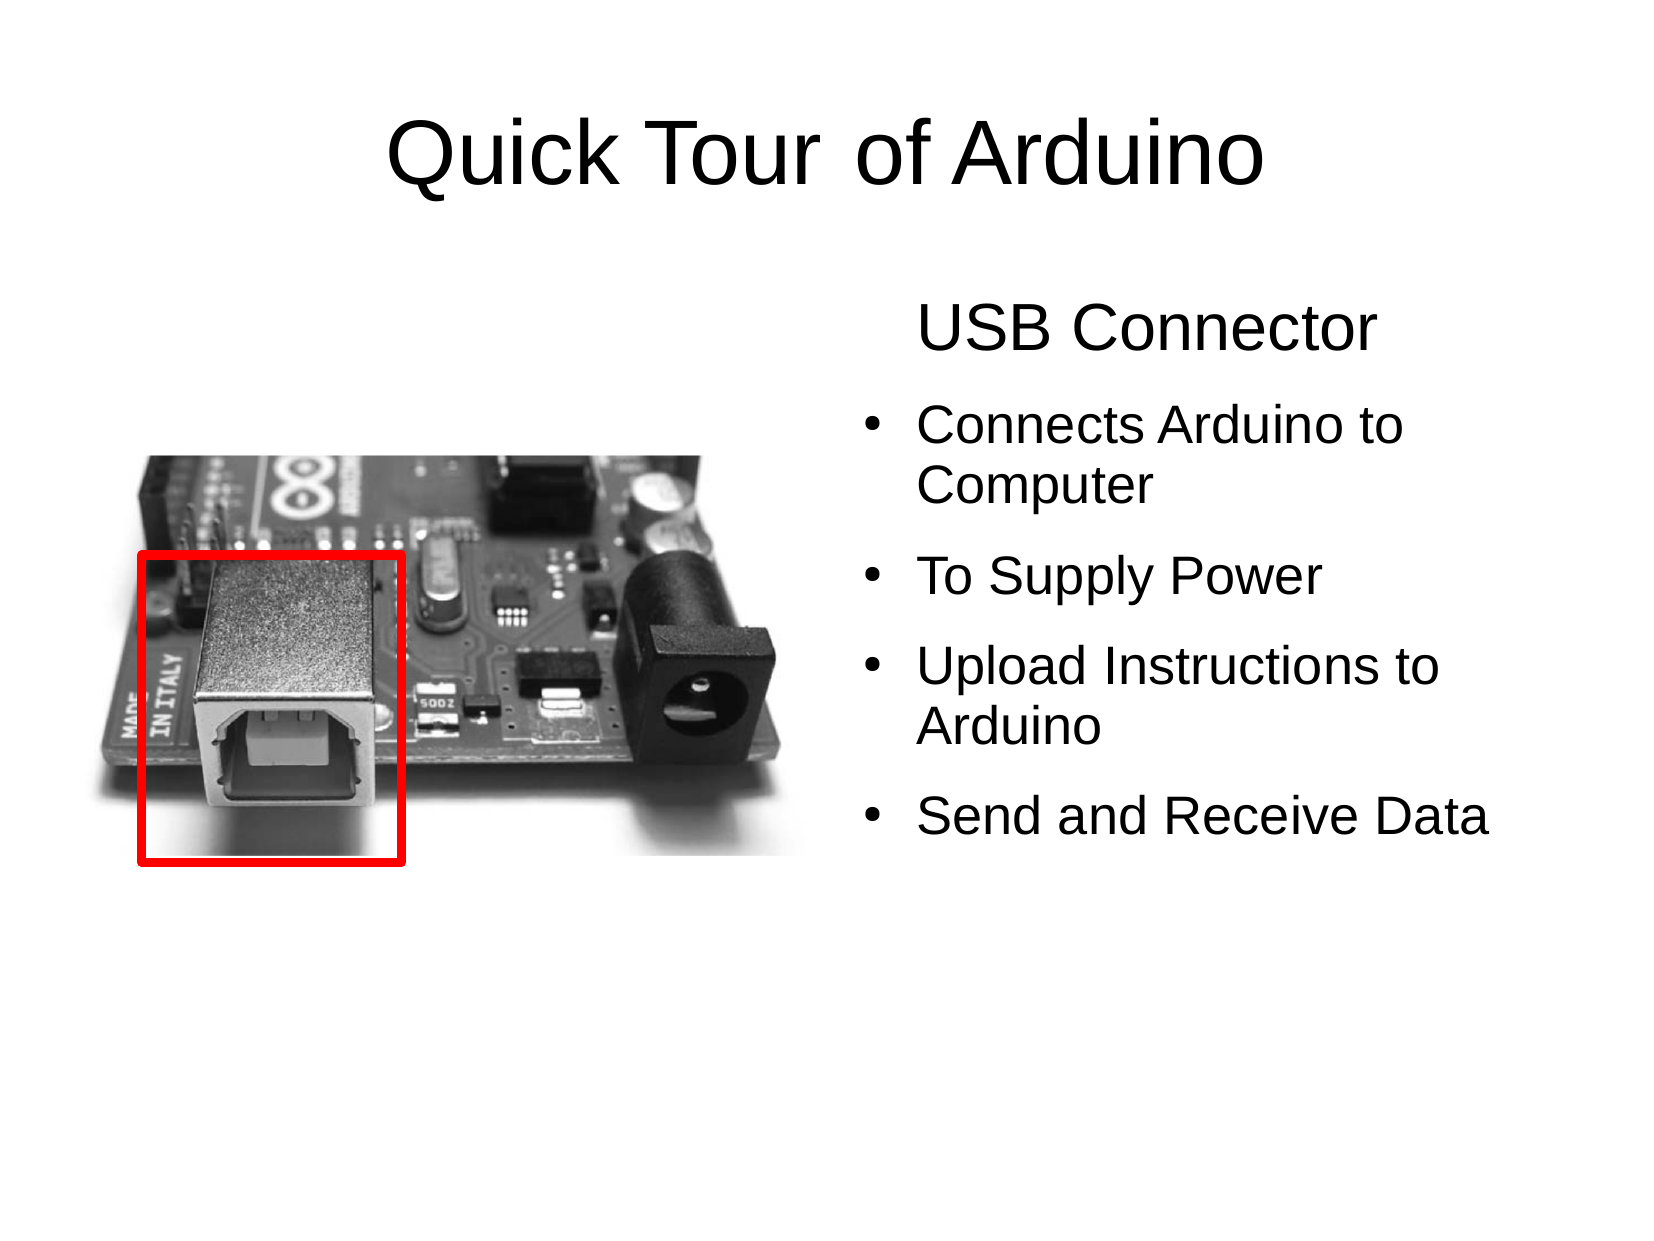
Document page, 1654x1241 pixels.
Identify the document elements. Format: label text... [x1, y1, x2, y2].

picture [82, 443, 809, 856]
picture [146, 560, 397, 856]
list USB Connector Connects Arduino to Computer To Supply Power Upload Instructions to Arduino Send and Receive Data [845, 290, 1572, 1010]
title Quick Tour of Arduino [82, 49, 1571, 257]
